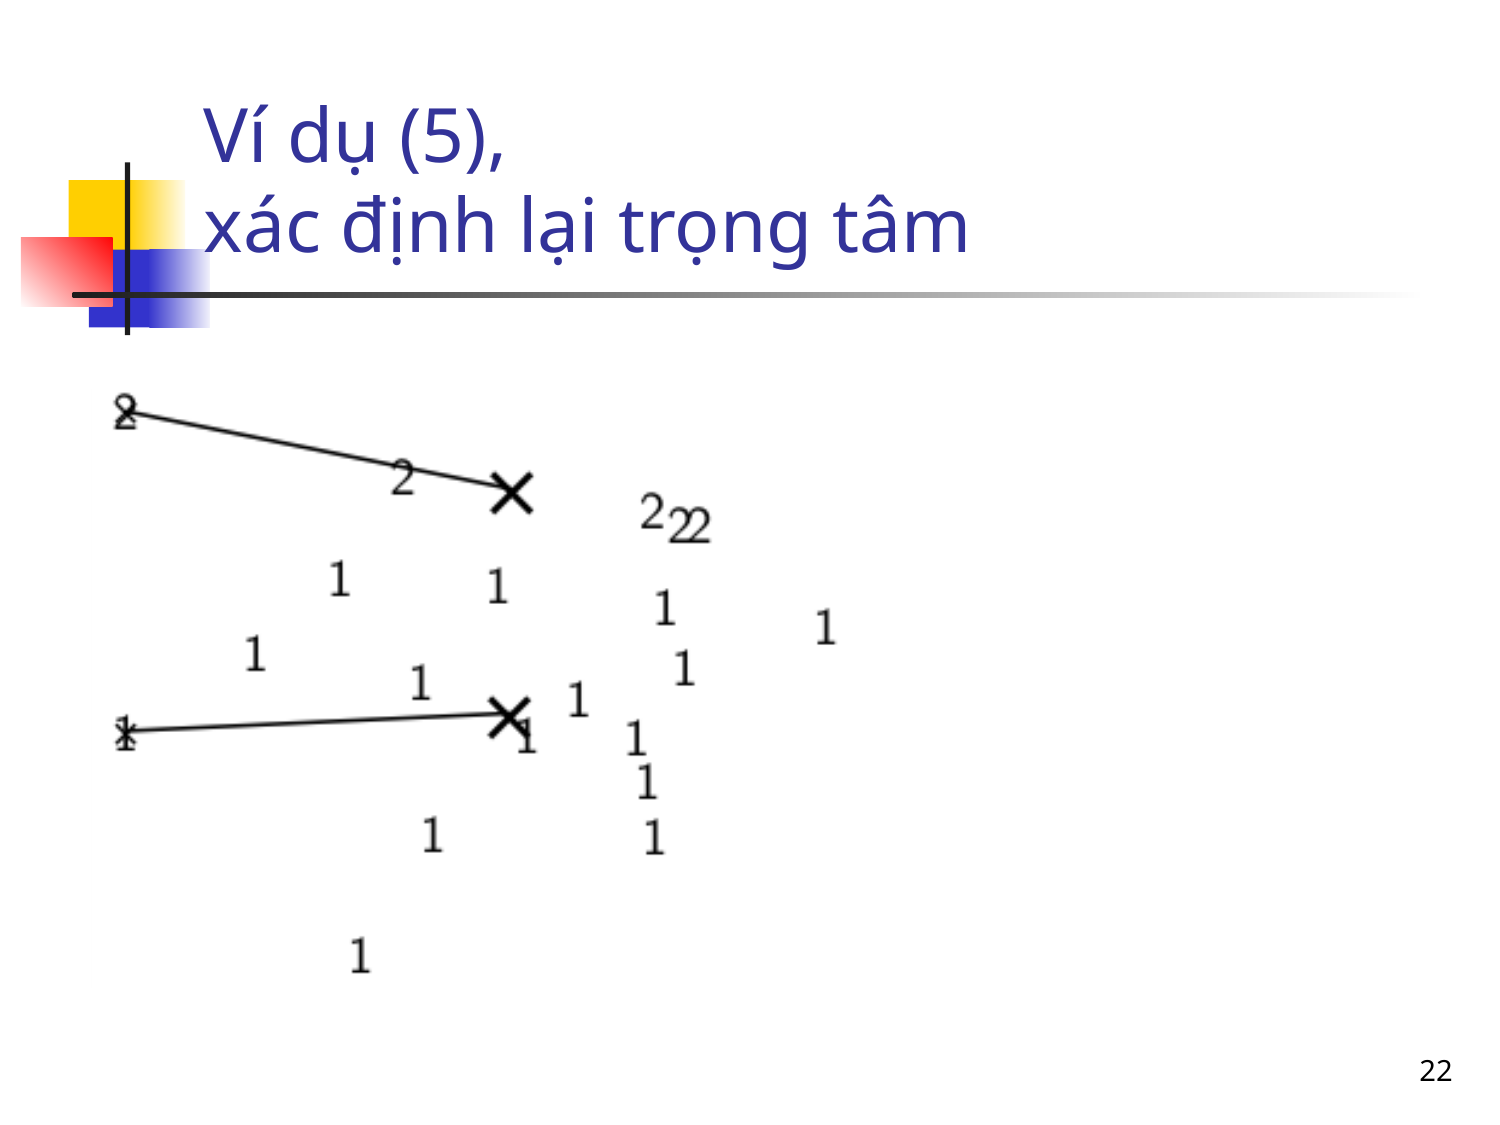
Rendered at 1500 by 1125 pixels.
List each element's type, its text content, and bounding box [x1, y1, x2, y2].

picture [90, 389, 852, 988]
slide_number <number> [1155, 1024, 1468, 1100]
title Ví dụ (5), xác định lại trọng tâm [188, 35, 1468, 275]
